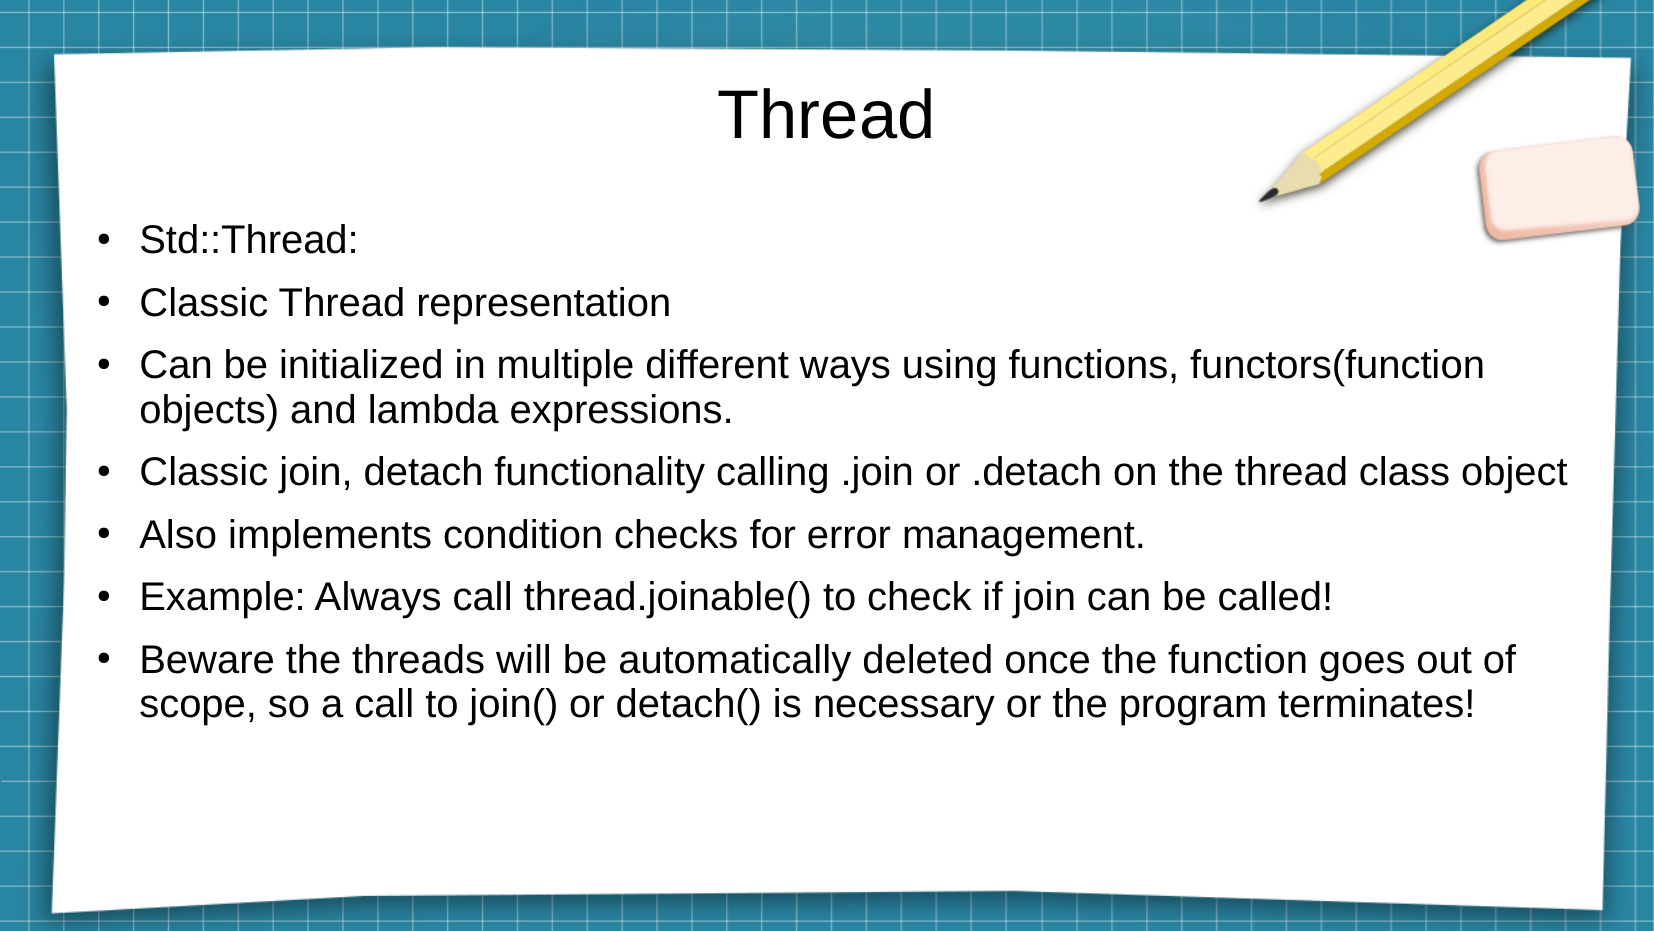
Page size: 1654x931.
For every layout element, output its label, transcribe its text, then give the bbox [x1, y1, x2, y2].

list Std::Thread: Classic Thread representation Can be initialized in multiple different ways using functions, functors(function objects) and lambda expressions. Classic join, detach functionality calling .join or .detach on the thread class object Also implements condition checks for error management. Example: Always call thread.joinable() to check if join can be called! Beware the threads will be automatically deleted once the function goes out of scope, so a call to join() or detach() is necessary or the program terminates! [82, 217, 1571, 758]
title Thread [82, 37, 1571, 193]
picture [0, 0, 1654, 931]
